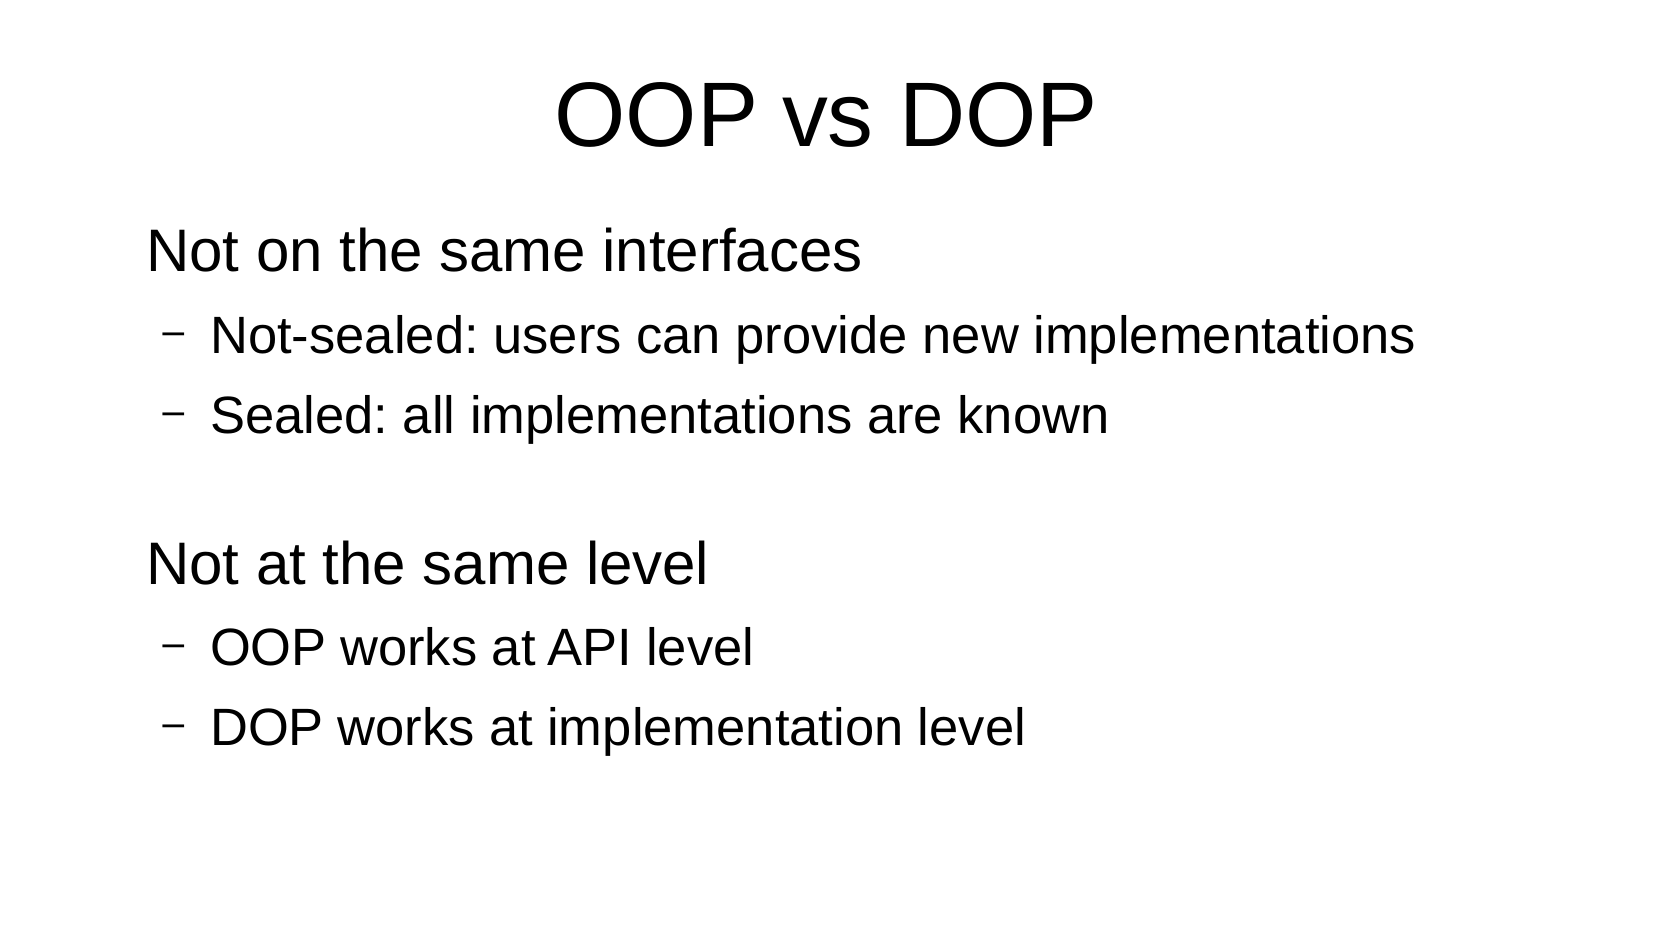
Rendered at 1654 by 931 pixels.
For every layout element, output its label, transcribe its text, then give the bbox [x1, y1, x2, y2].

list Not on the same interfaces Not-sealed: users can provide new implementations Sealed: all implementations are known Not at the same level OOP works at API level DOP works at implementation level [82, 217, 1571, 758]
title OOP vs DOP [82, 37, 1571, 193]
